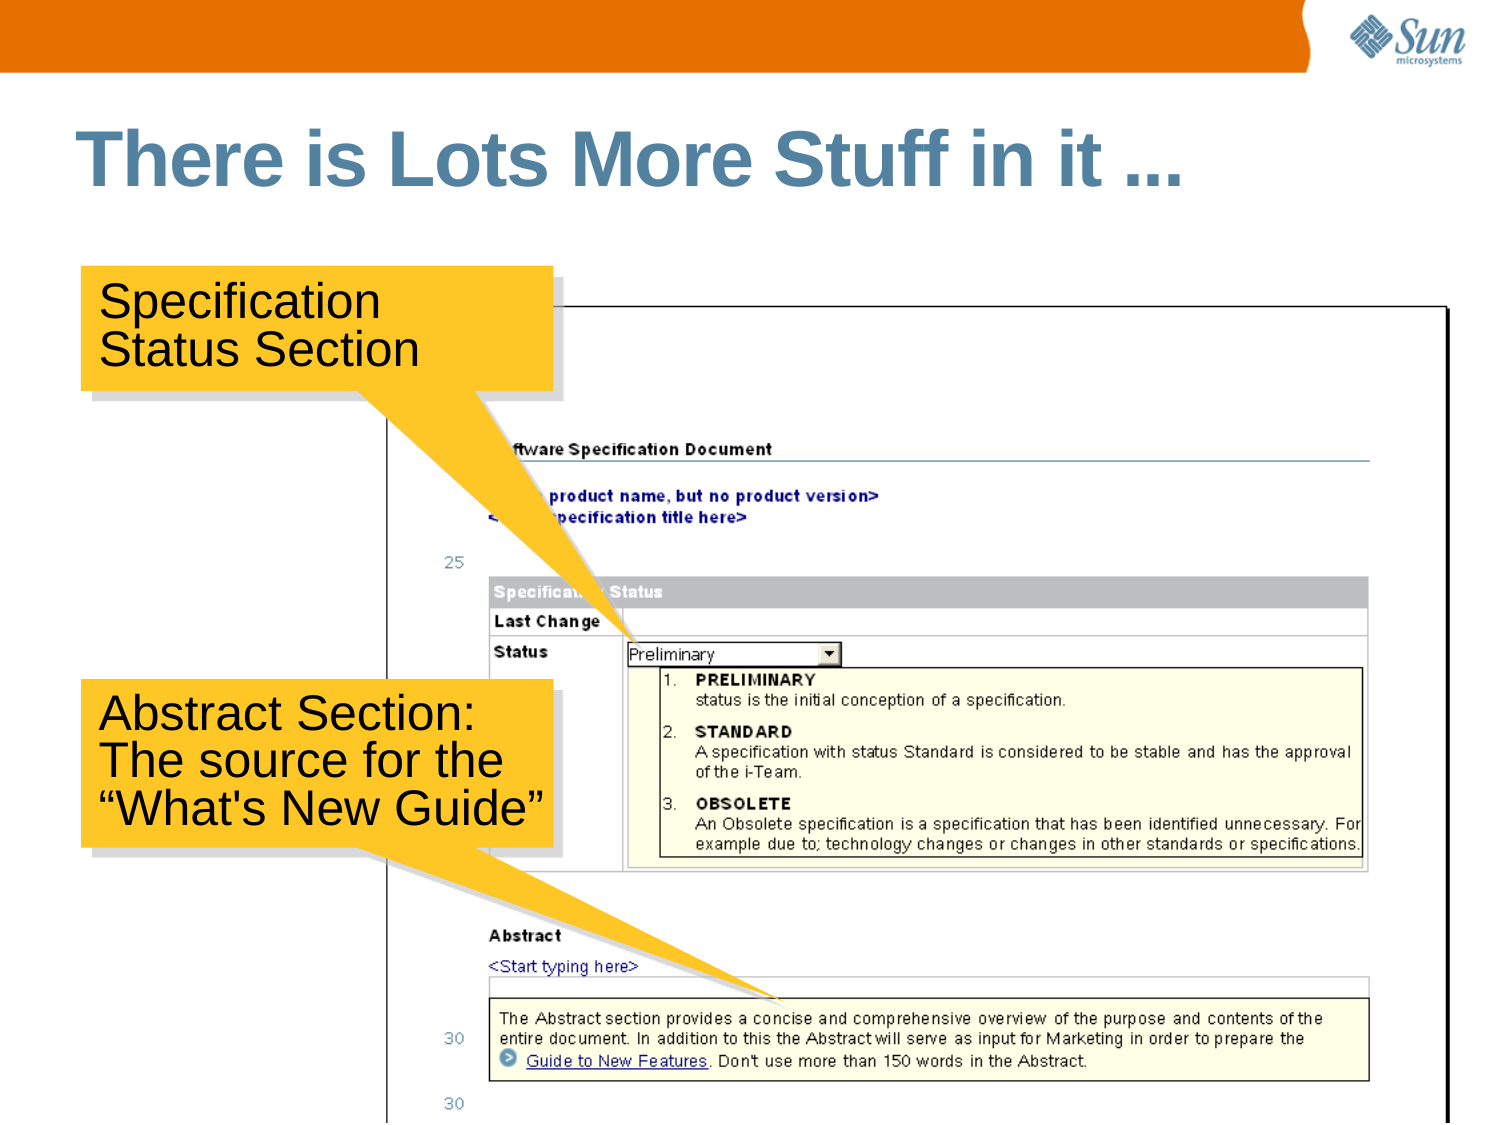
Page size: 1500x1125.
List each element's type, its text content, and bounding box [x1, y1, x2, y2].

title There is Lots More Stuff in it ... [75, 122, 1438, 228]
picture [377, 302, 1462, 1123]
picture [0, 0, 1500, 75]
text_box Abstract Section: The source for the “What's New Guide” [81, 679, 785, 1002]
text_box Specification Status Section [80, 265, 636, 645]
